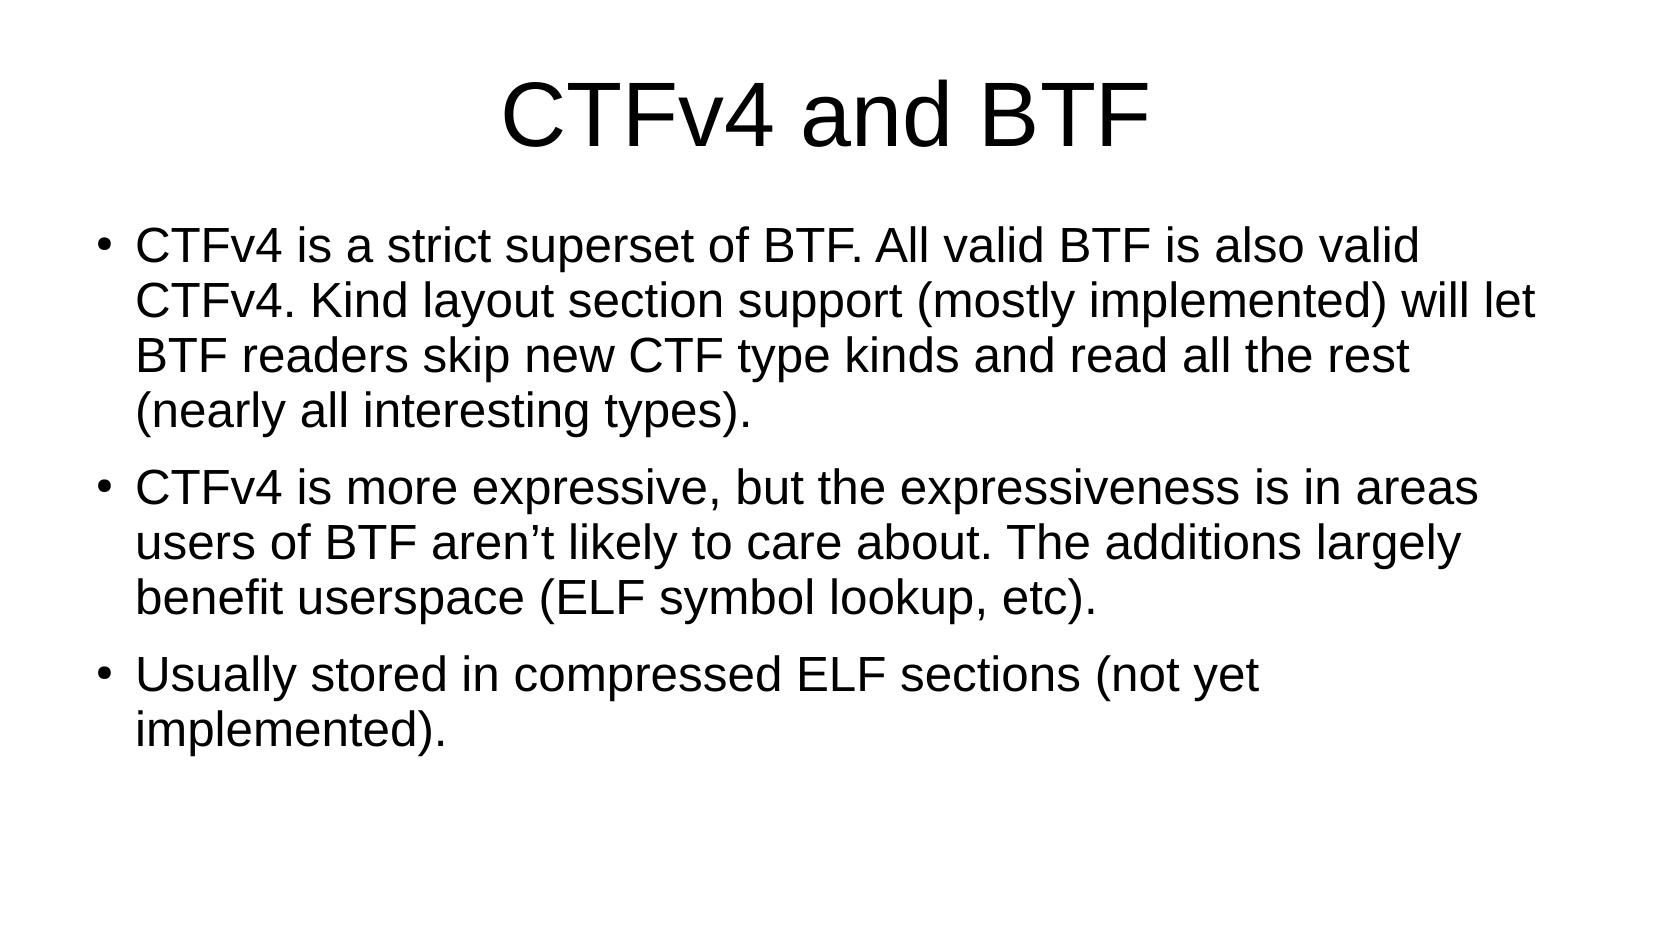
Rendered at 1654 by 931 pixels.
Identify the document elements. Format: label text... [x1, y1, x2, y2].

list CTFv4 is a strict superset of BTF. All valid BTF is also valid CTFv4. Kind layout section support (mostly implemented) will let BTF readers skip new CTF type kinds and read all the rest (nearly all interesting types). CTFv4 is more expressive, but the expressiveness is in areas users of BTF aren’t likely to care about. The additions largely benefit userspace (ELF symbol lookup, etc). Usually stored in compressed ELF sections (not yet implemented). [82, 217, 1571, 758]
title CTFv4 and BTF [82, 37, 1571, 193]
